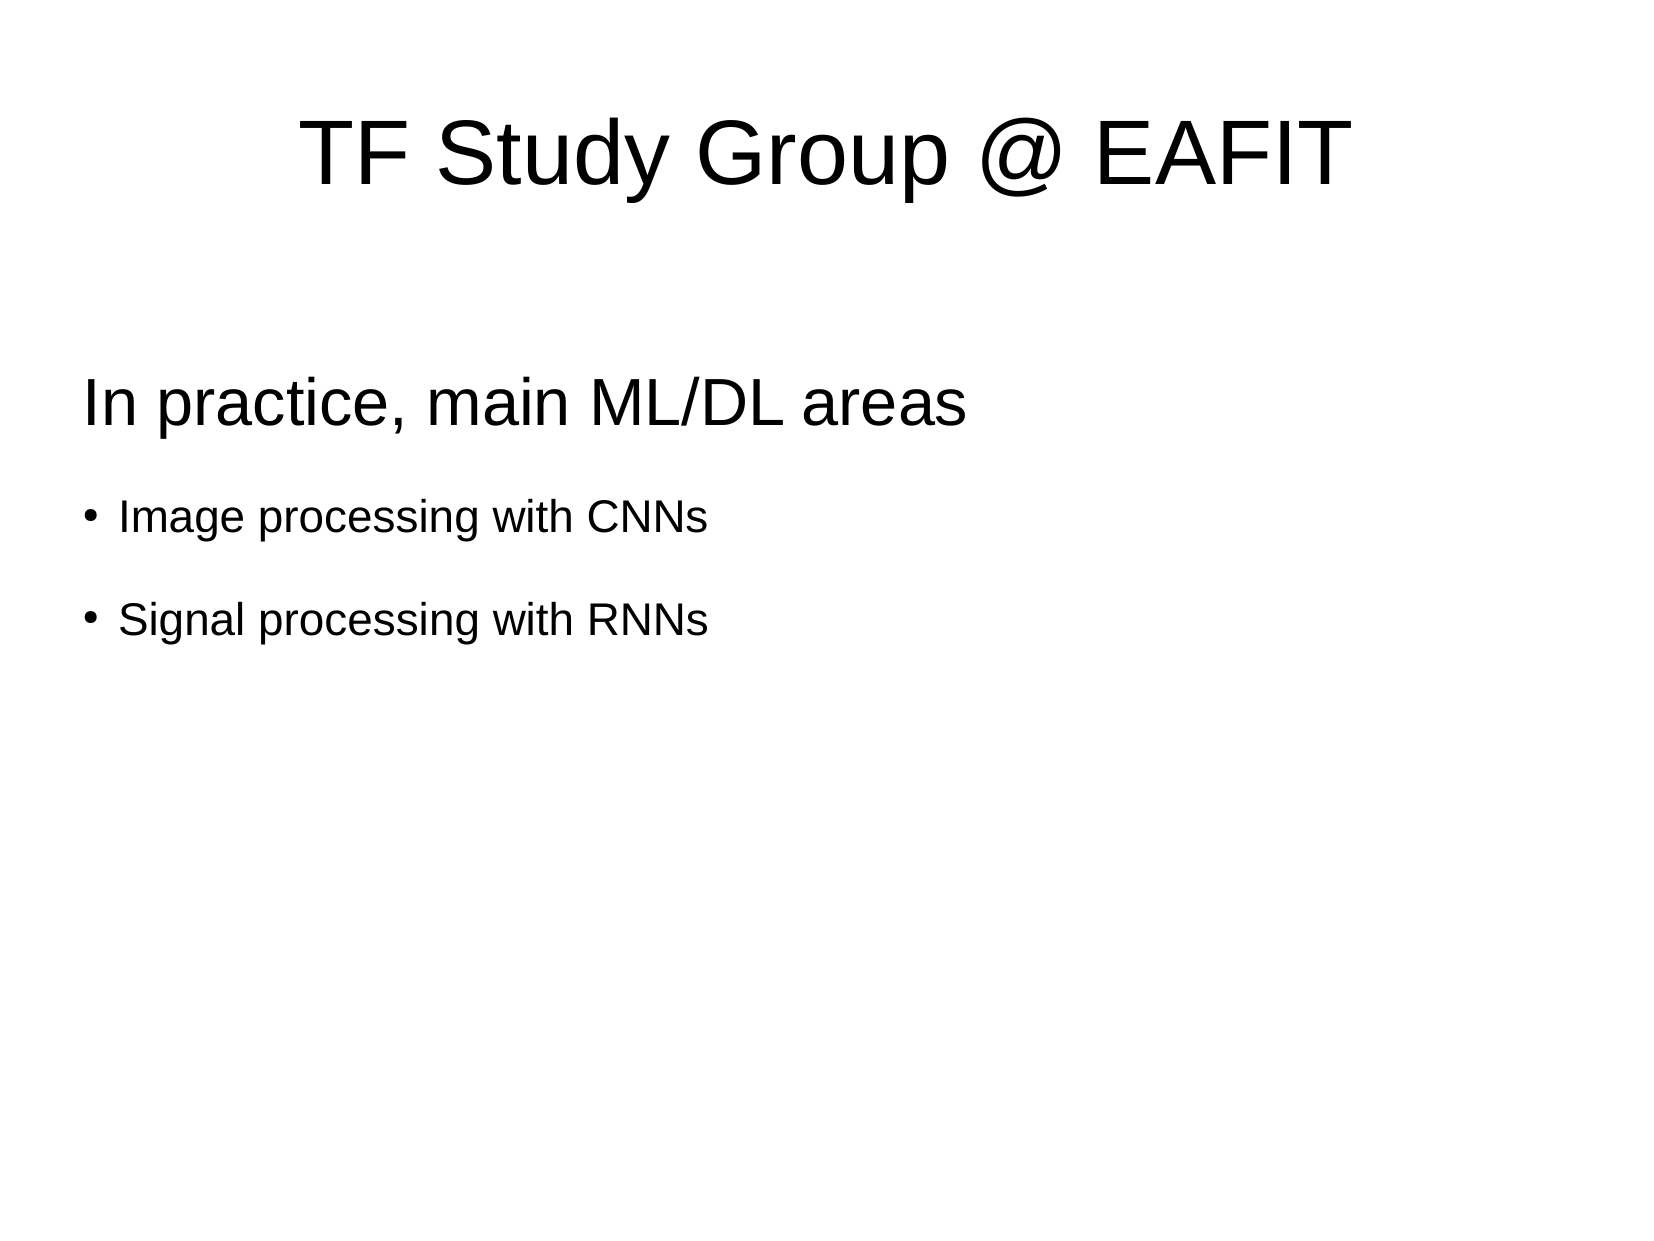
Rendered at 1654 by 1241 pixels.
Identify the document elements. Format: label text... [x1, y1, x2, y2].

title TF Study Group @ EAFIT [82, 49, 1571, 257]
subtitle In practice, main ML/DL areas Image processing with CNNs Signal processing with RNNs [82, 290, 1571, 1010]
